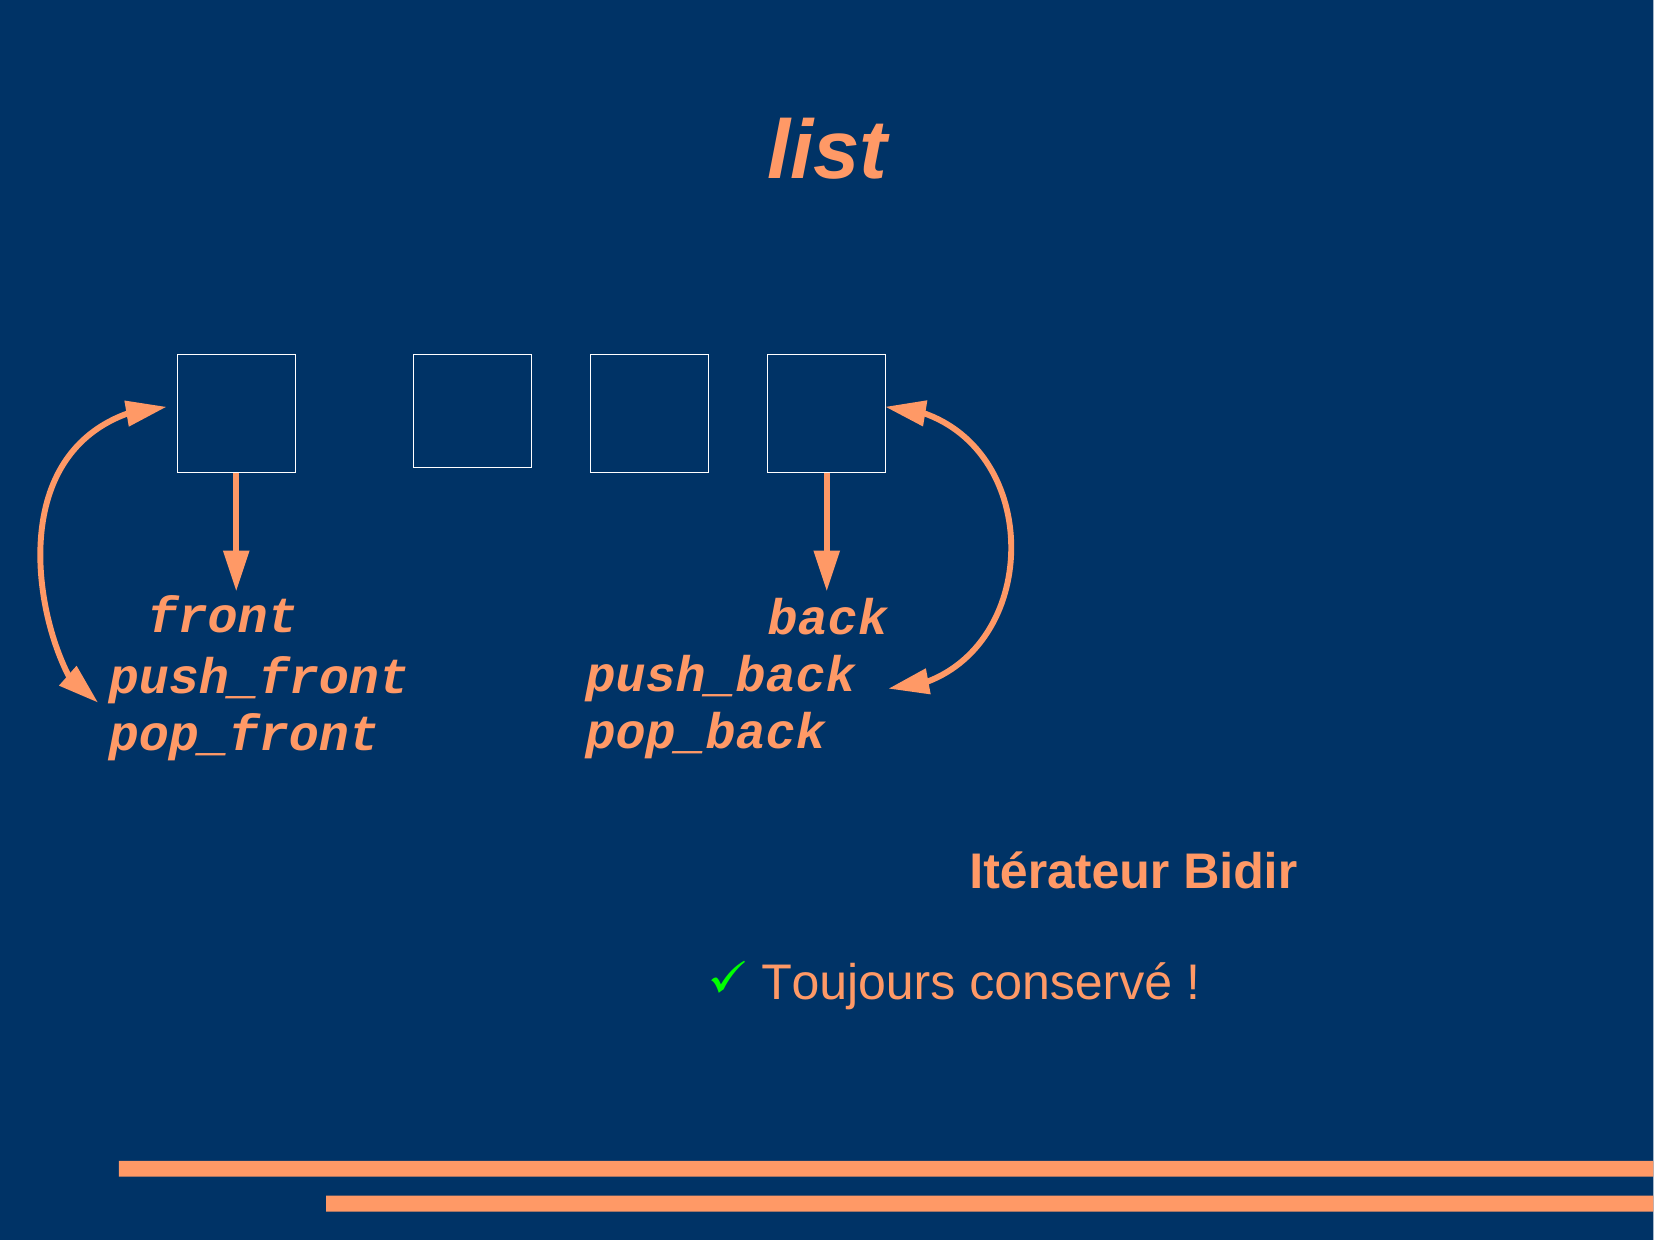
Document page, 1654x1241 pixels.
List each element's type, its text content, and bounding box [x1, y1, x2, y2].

text_box back [767, 592, 888, 650]
text_box Itérateur Bidir  Toujours conservé ! [707, 843, 1560, 1011]
text_box push_back pop_back [585, 649, 856, 764]
text_box front [147, 590, 298, 648]
title list [121, 46, 1534, 254]
text_box push_front pop_front [108, 651, 409, 766]
